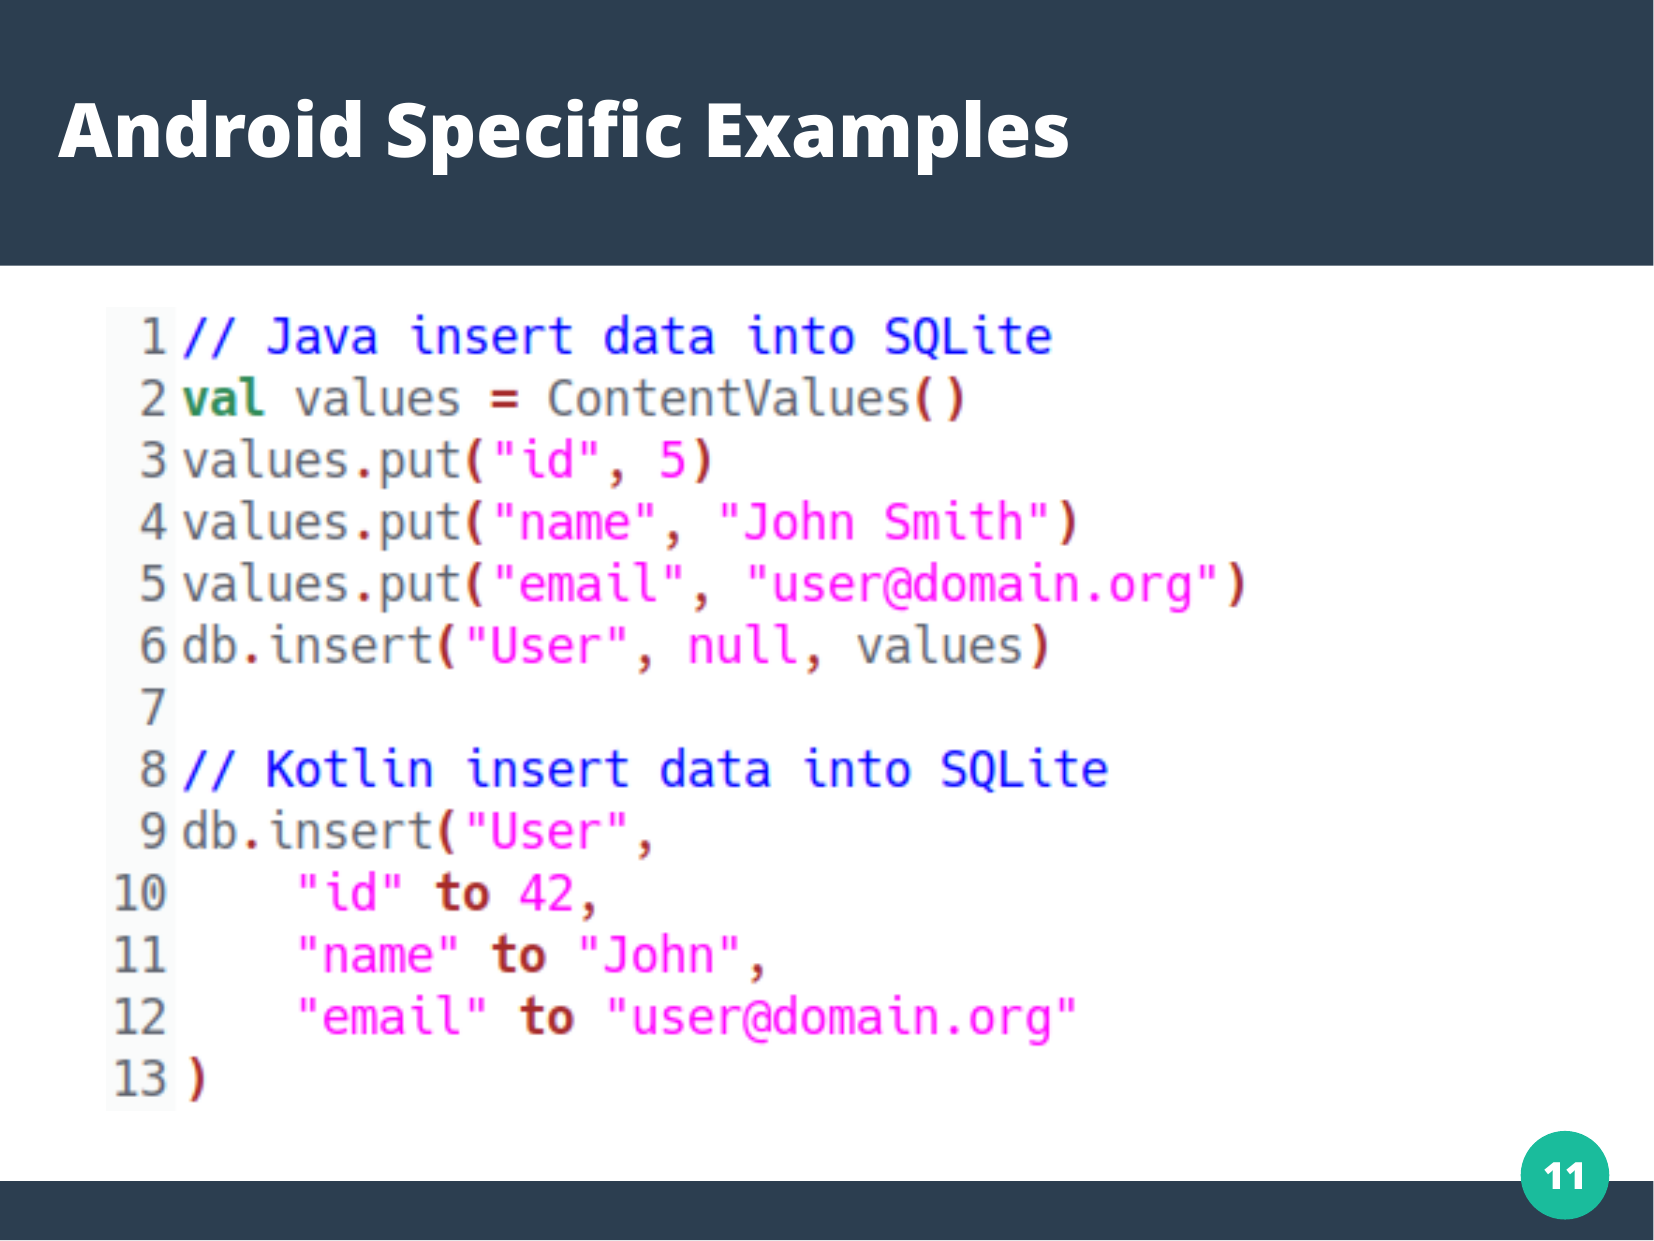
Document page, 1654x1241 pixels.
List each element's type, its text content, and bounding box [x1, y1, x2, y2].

title Android Specific Examples [59, 49, 1595, 207]
picture [106, 307, 1255, 1111]
